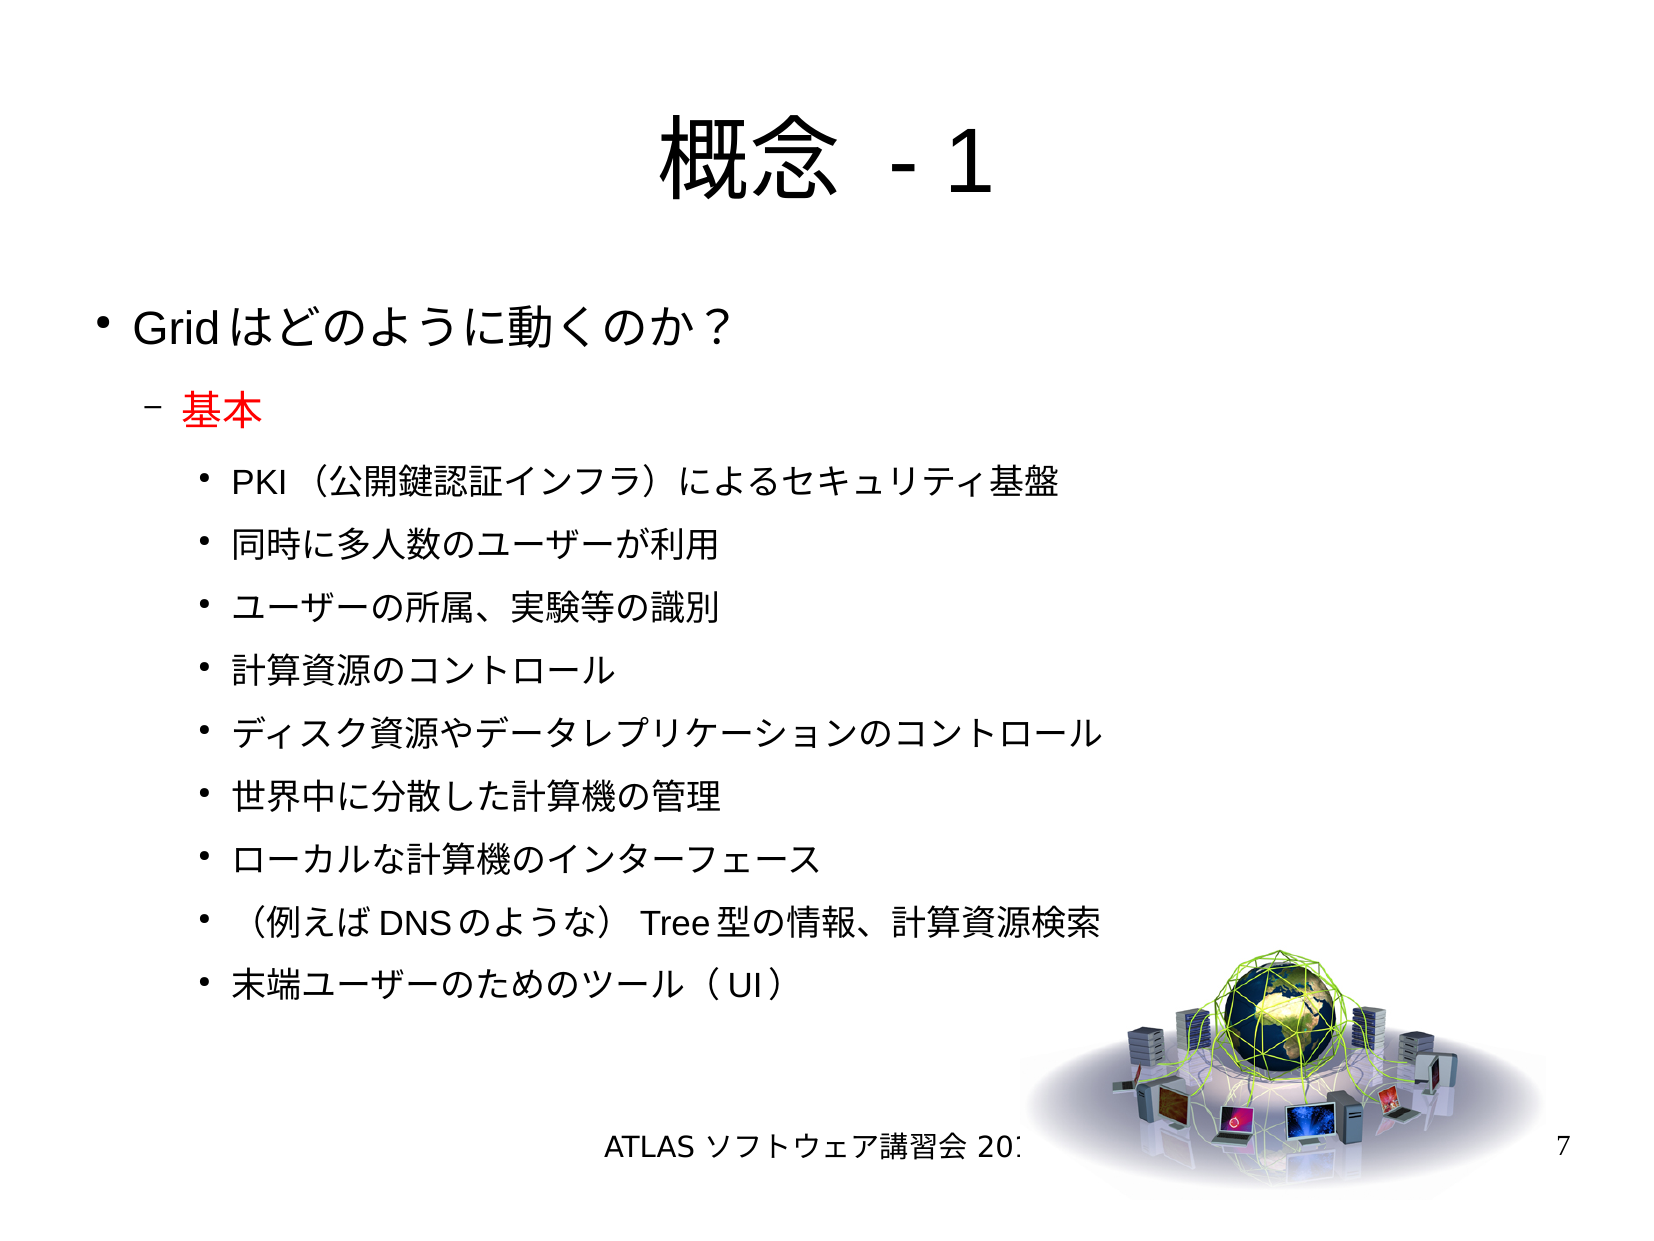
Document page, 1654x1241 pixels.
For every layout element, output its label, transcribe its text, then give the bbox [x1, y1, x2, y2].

list Gridはどのように動くのか？ 基本 PKI（公開鍵認証インフラ）によるセキュリティ基盤 同時に多人数のユーザーが利用 ユーザーの所属、実験等の識別 計算資源のコントロール ディスク資源やデータレプリケーションのコントロール 世界中に分散した計算機の管理 ローカルな計算機のインターフェース （例えばDNSのような）Tree型の情報、計算資源検索 末端ユーザーのためのツール（UI） [82, 290, 1571, 1010]
picture [1020, 944, 1546, 1201]
title 概念 - 1 [82, 49, 1571, 257]
